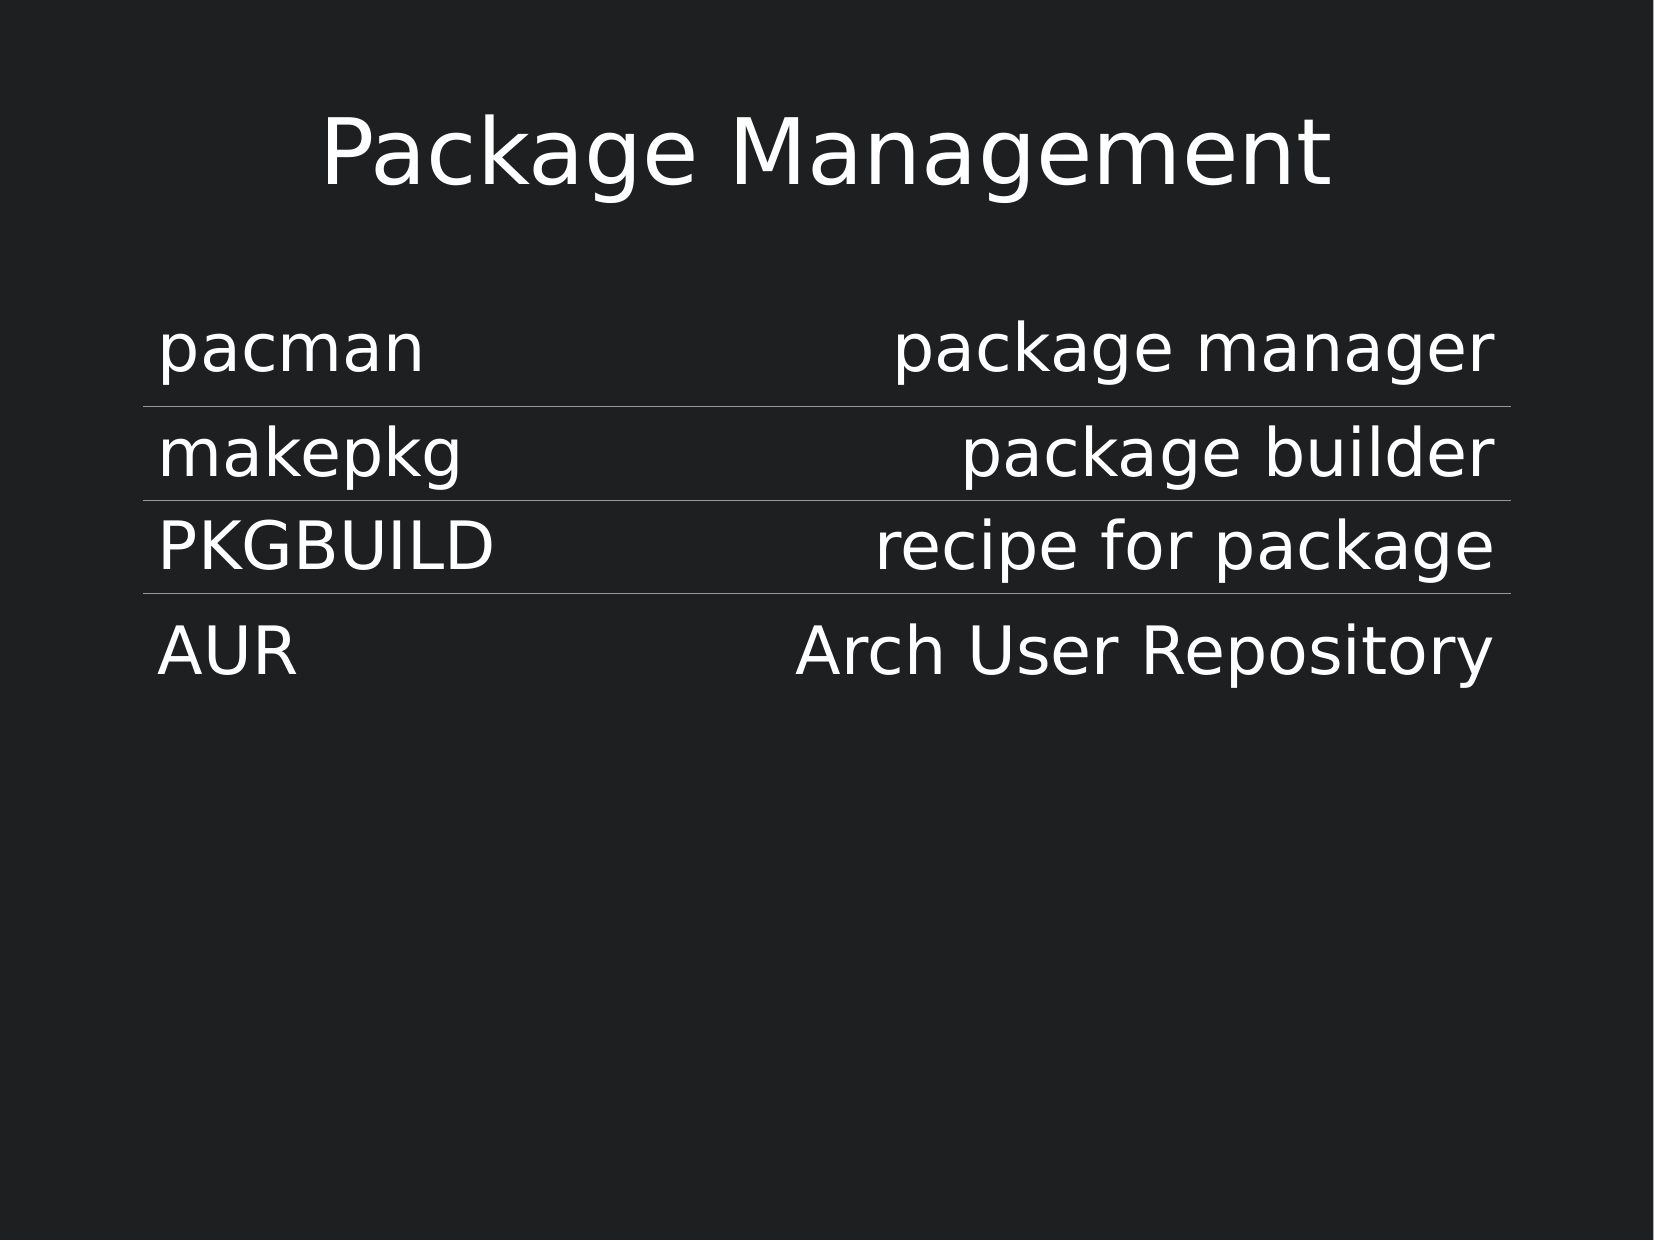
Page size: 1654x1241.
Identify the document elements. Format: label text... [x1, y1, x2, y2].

table_header pacman [143, 289, 775, 406]
table_header package manager [775, 289, 1511, 406]
table_cell recipe for package [775, 501, 1511, 593]
table_cell PKGBUILD [143, 501, 775, 593]
table_cell package builder [775, 407, 1511, 500]
table_cell makepkg [143, 407, 775, 500]
table_cell AUR [143, 594, 775, 710]
title Package Management [82, 49, 1571, 257]
table_cell Arch User Repository [775, 594, 1511, 710]
